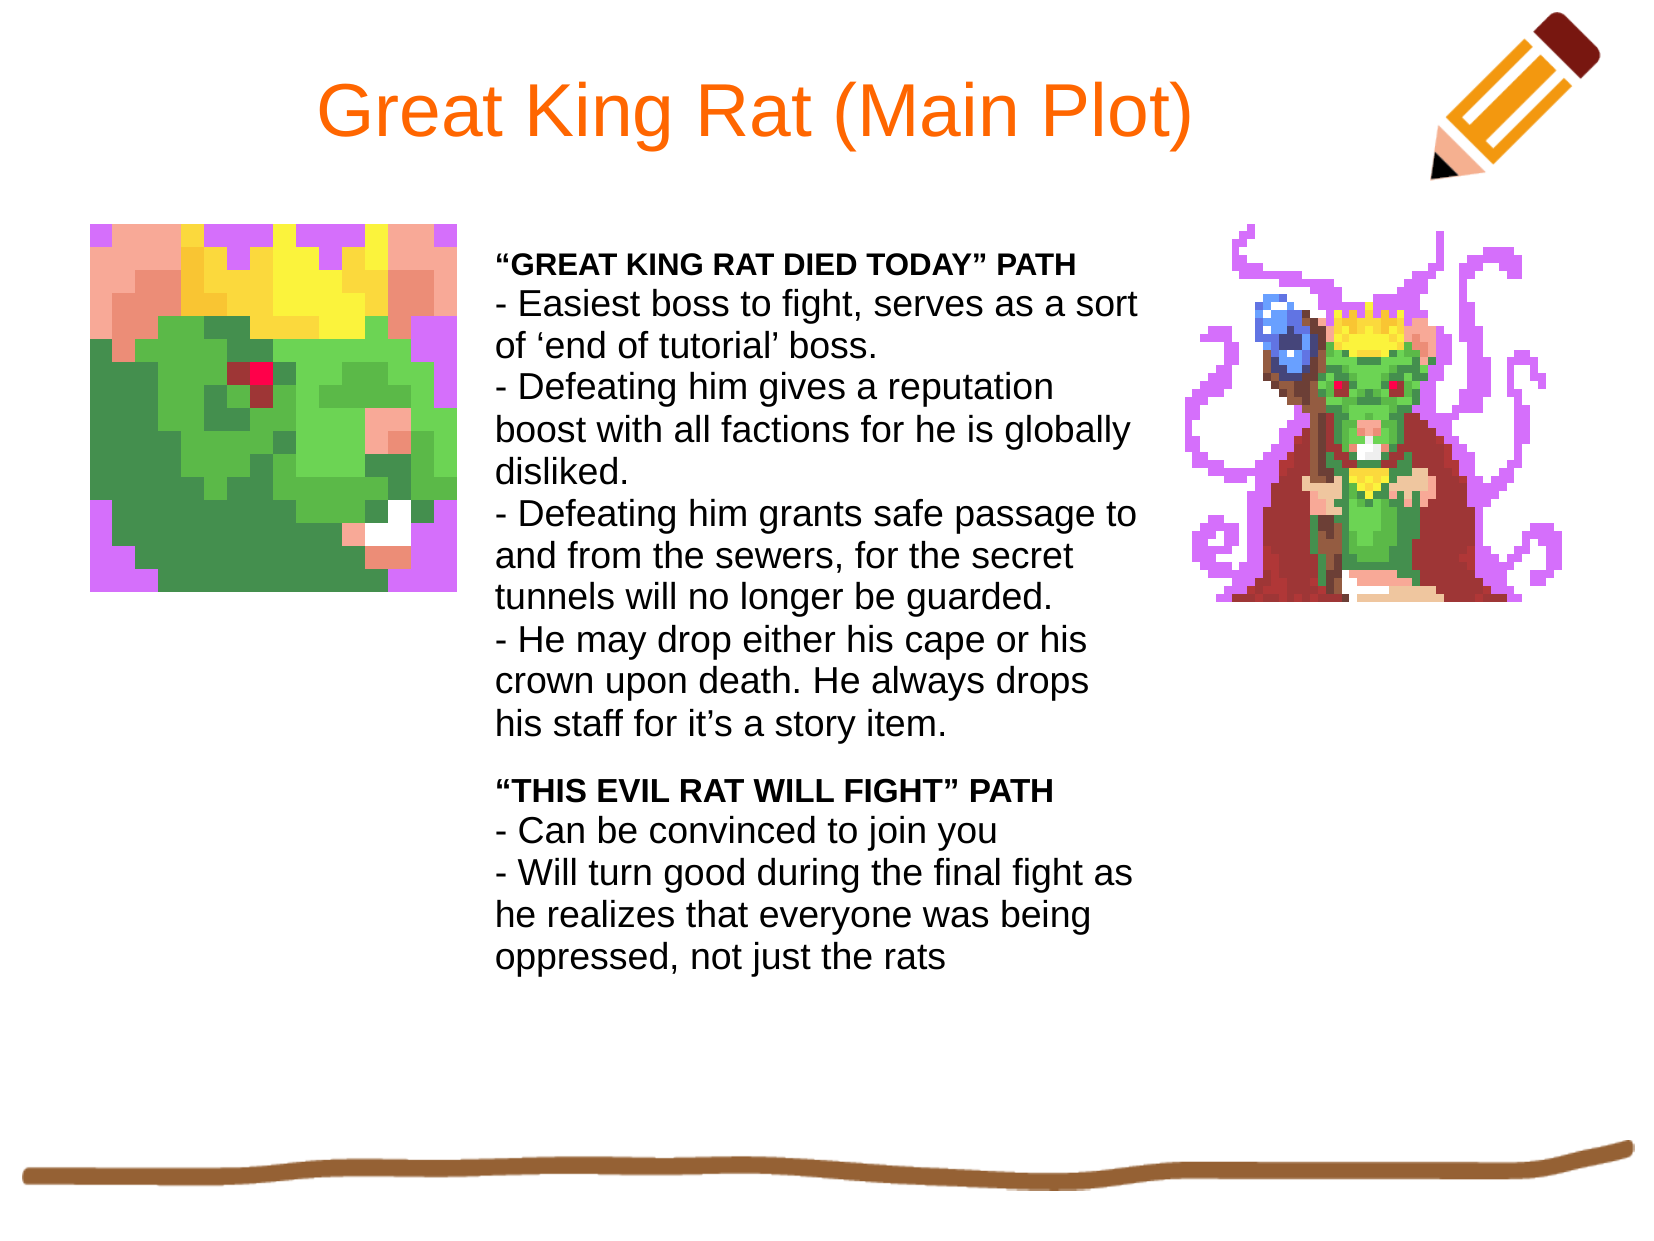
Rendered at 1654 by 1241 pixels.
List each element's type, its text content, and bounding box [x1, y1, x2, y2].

picture [90, 224, 457, 592]
title Great King Rat (Main Plot) [82, 49, 1430, 172]
picture [1430, 12, 1601, 181]
picture [1185, 224, 1562, 602]
text_box “GREAT KING RAT DIED TODAY” PATH - Easiest boss to fight, serves as a sort of ‘end of tutorial’ boss. - Defeating him gives a reputation boost with all factions for he is globally disliked. - Defeating him grants safe passage to and from the sewers, for the secret tunnels will no longer be guarded. - He may drop either his cape or his crown upon death. He always drops his staff for it’s a story item. [480, 240, 1156, 765]
picture [22, 1140, 1635, 1191]
text_box “THIS EVIL RAT WILL FIGHT” PATH - Can be convinced to join you - Will turn good during the final fight as he realizes that everyone was being oppressed, not just the rats [480, 765, 1186, 985]
